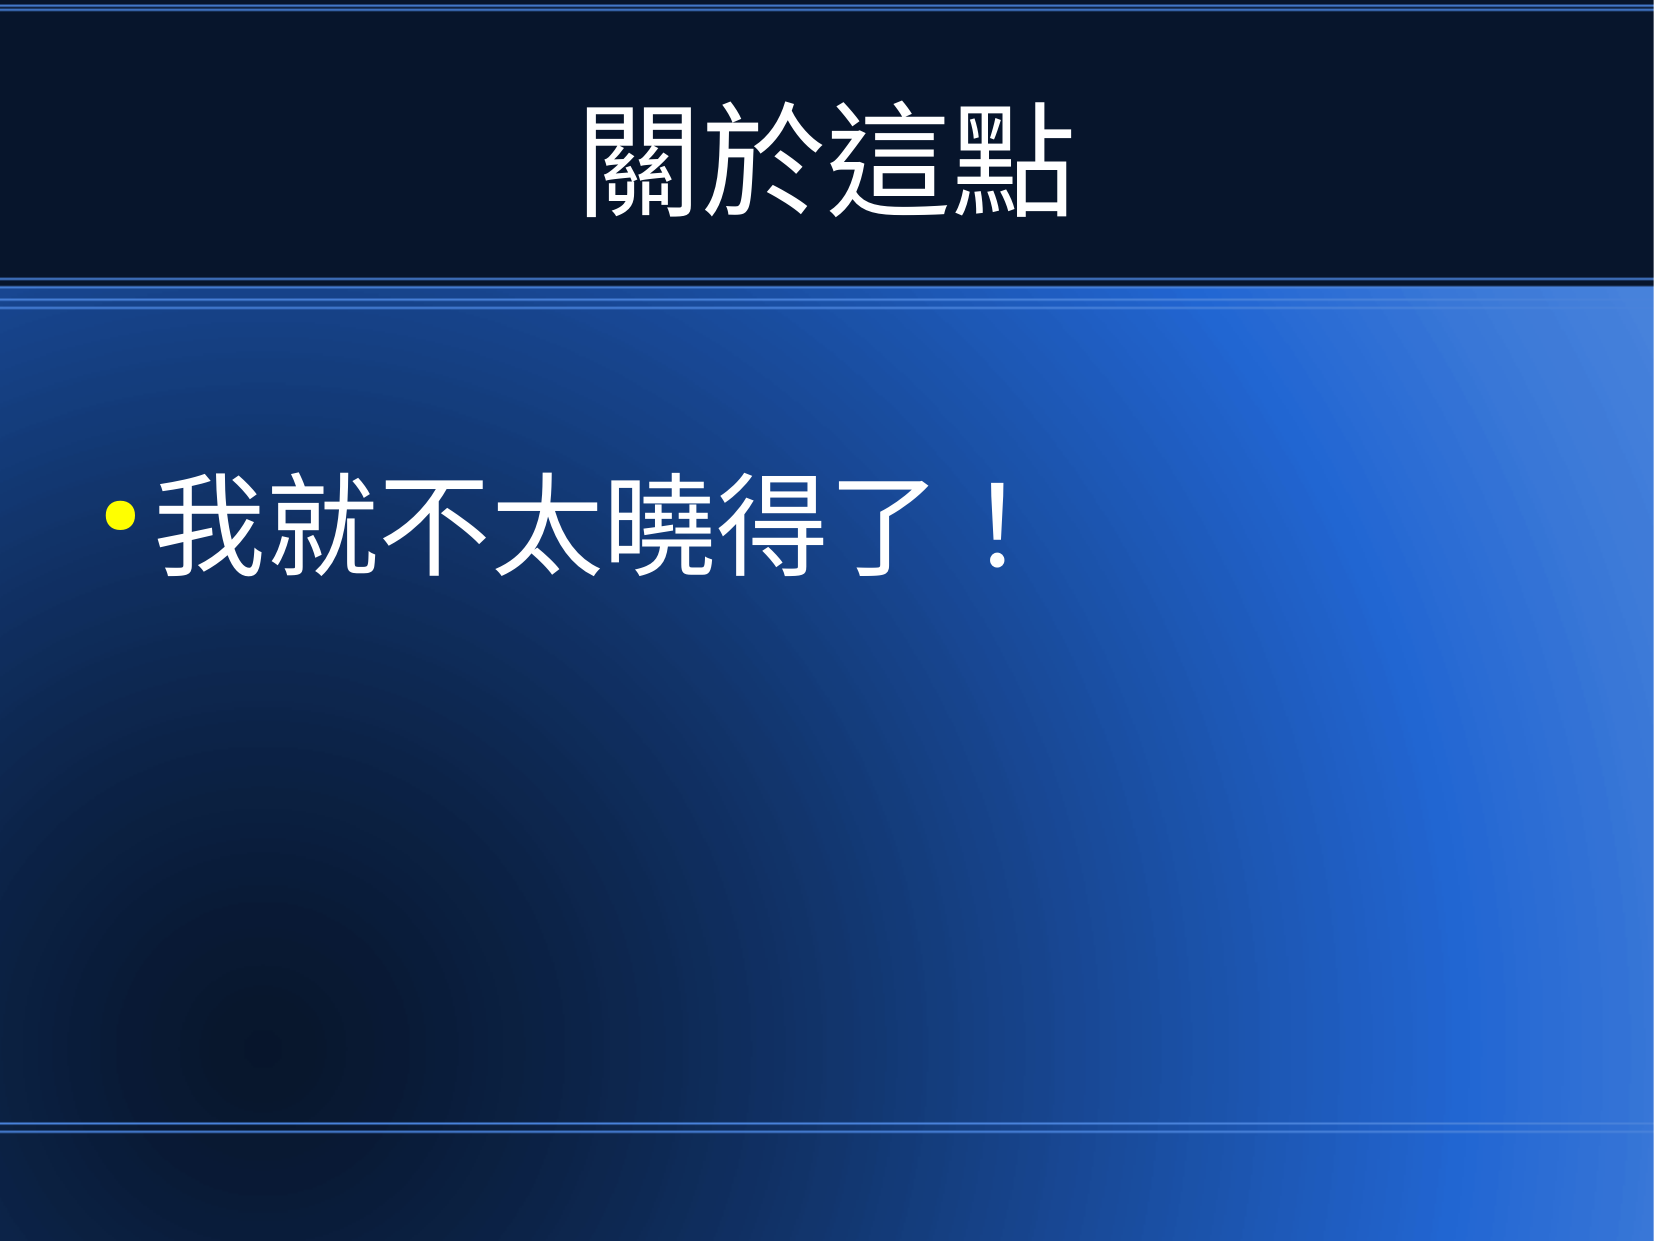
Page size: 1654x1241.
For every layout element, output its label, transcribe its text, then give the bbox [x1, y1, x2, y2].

title 關於這點 [82, 49, 1571, 257]
picture [0, 0, 1654, 1241]
list 我就不太曉得了！ [82, 355, 1571, 1241]
